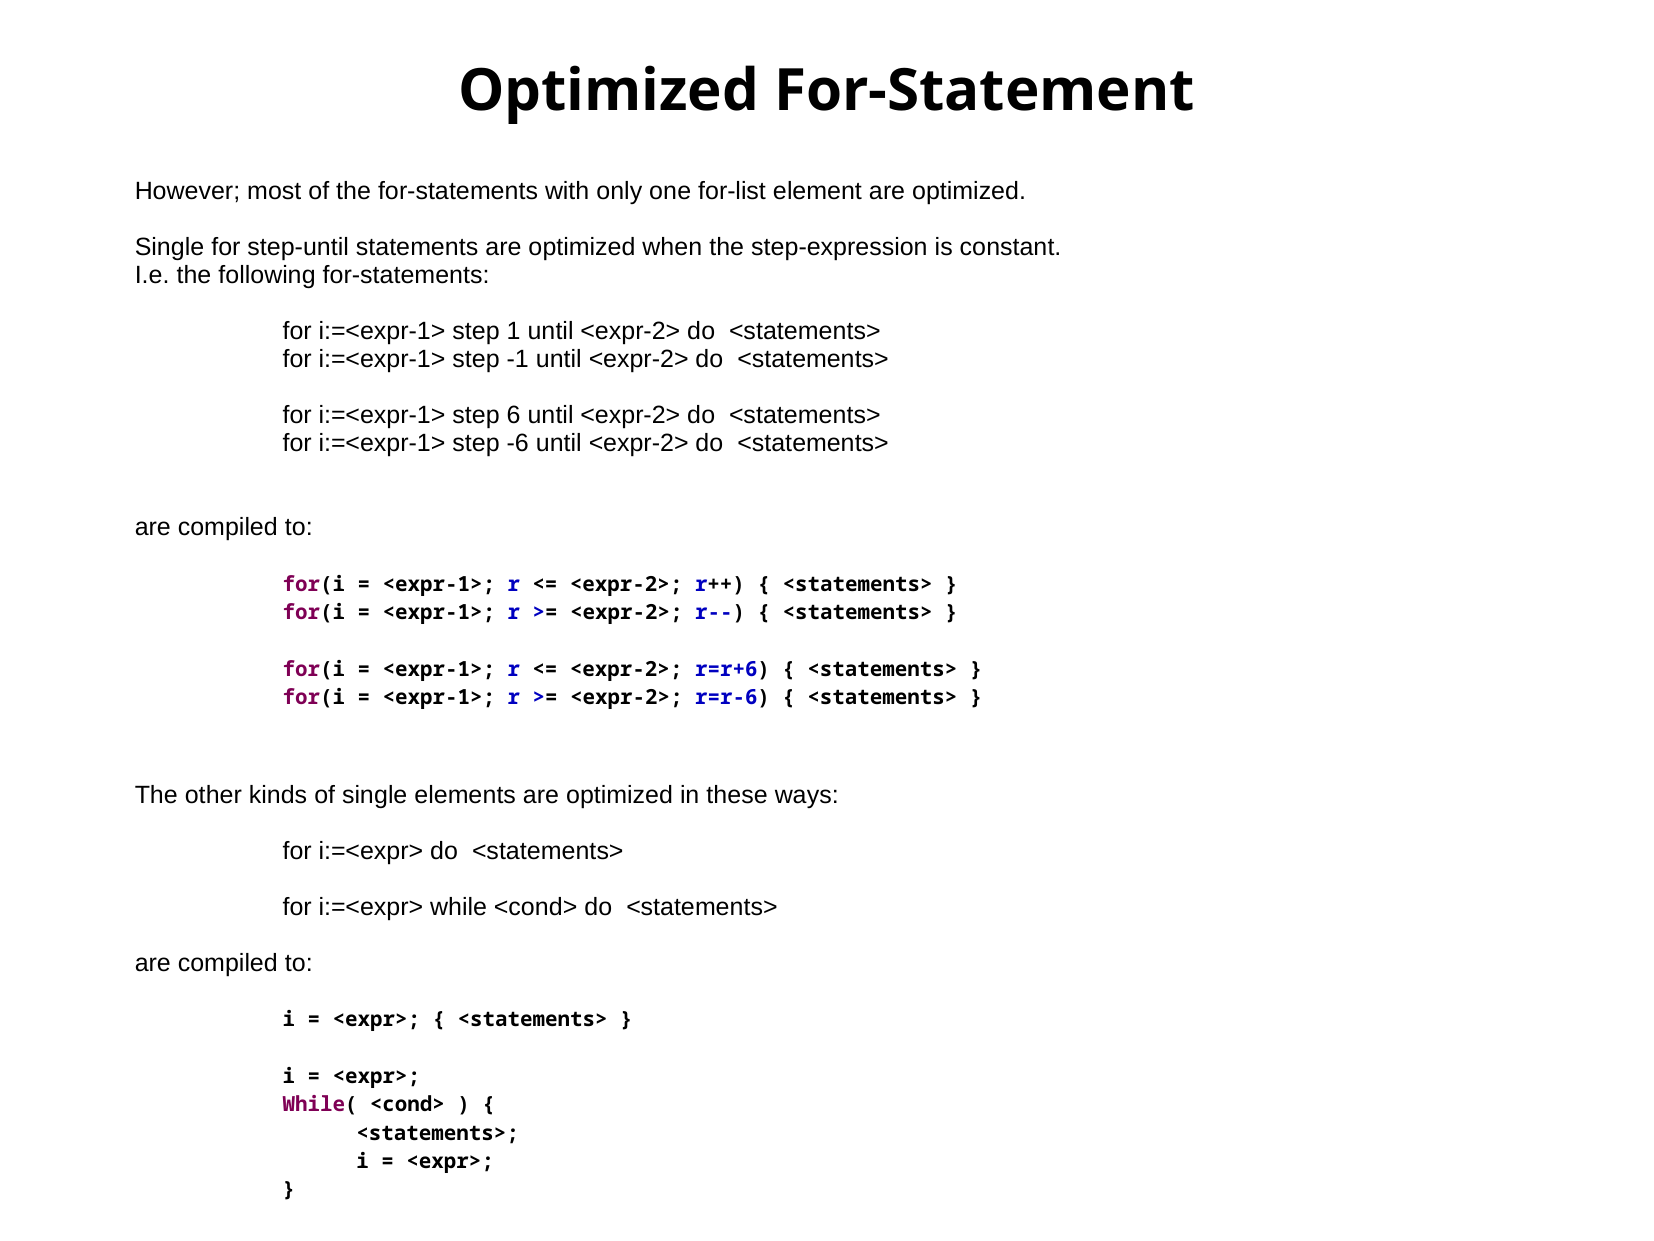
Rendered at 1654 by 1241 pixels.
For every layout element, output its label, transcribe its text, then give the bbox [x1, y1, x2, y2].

title Optimized For-Statement [82, 30, 1571, 146]
text_box However; most of the for-statements with only one for-list element are optimized. Single for step-until statements are optimized when the step-expression is constant. I.e. the following for-statements: for i:=<expr-1> step 1 until <expr-2> do <statements> for i:=<expr-1> step -1 until <expr-2> do <statements> for i:=<expr-1> step 6 until <expr-2> do <statements> for i:=<expr-1> step -6 until <expr-2> do <statements> are compiled to: for(i = <expr-1>; r <= <expr-2>; r++) { <statements> } for(i = <expr-1>; r >= <expr-2>; r--) { <statements> } for(i = <expr-1>; r <= <expr-2>; r=r+6) { <statements> } for(i = <expr-1>; r >= <expr-2>; r=r-6) { <statements> } The other kinds of single elements are optimized in these ways: for i:=<expr> do <statements> for i:=<expr> while <cond> do <statements> are compiled to: i = <expr>; { <statements> } i = <expr>; While( <cond> ) { <statements>; i = <expr>; } [120, 169, 1606, 1201]
